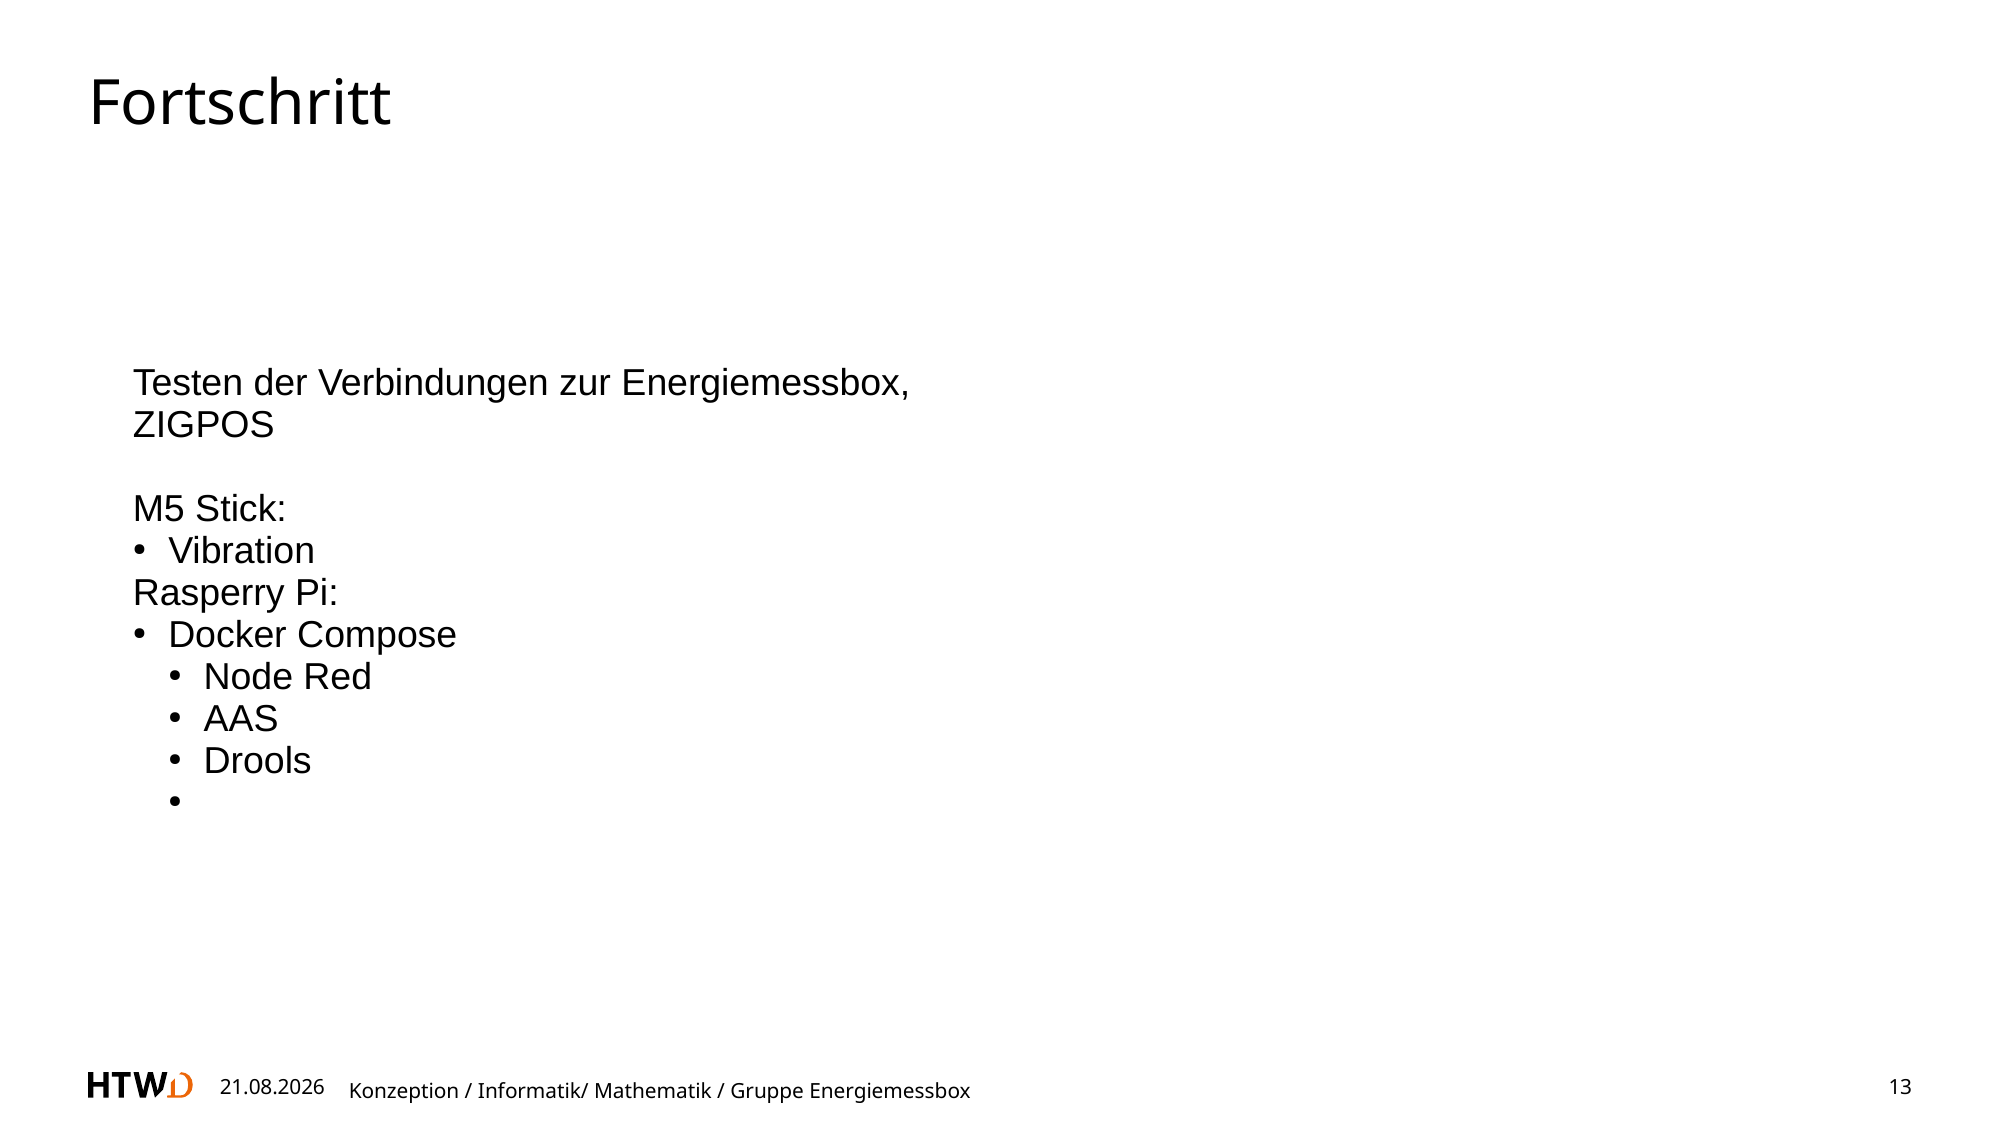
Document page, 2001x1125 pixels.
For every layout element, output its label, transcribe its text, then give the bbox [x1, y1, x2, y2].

text_box Konzeption / Informatik/ Mathematik / Gruppe Energiemessbox [348, 1073, 1767, 1104]
title Fortschritt [88, 61, 1912, 210]
text_box Testen der Verbindungen zur Energiemessbox, ZIGPOS M5 Stick: Vibration Rasperry Pi: Docker Compose Node Red AAS Drools [118, 354, 975, 832]
